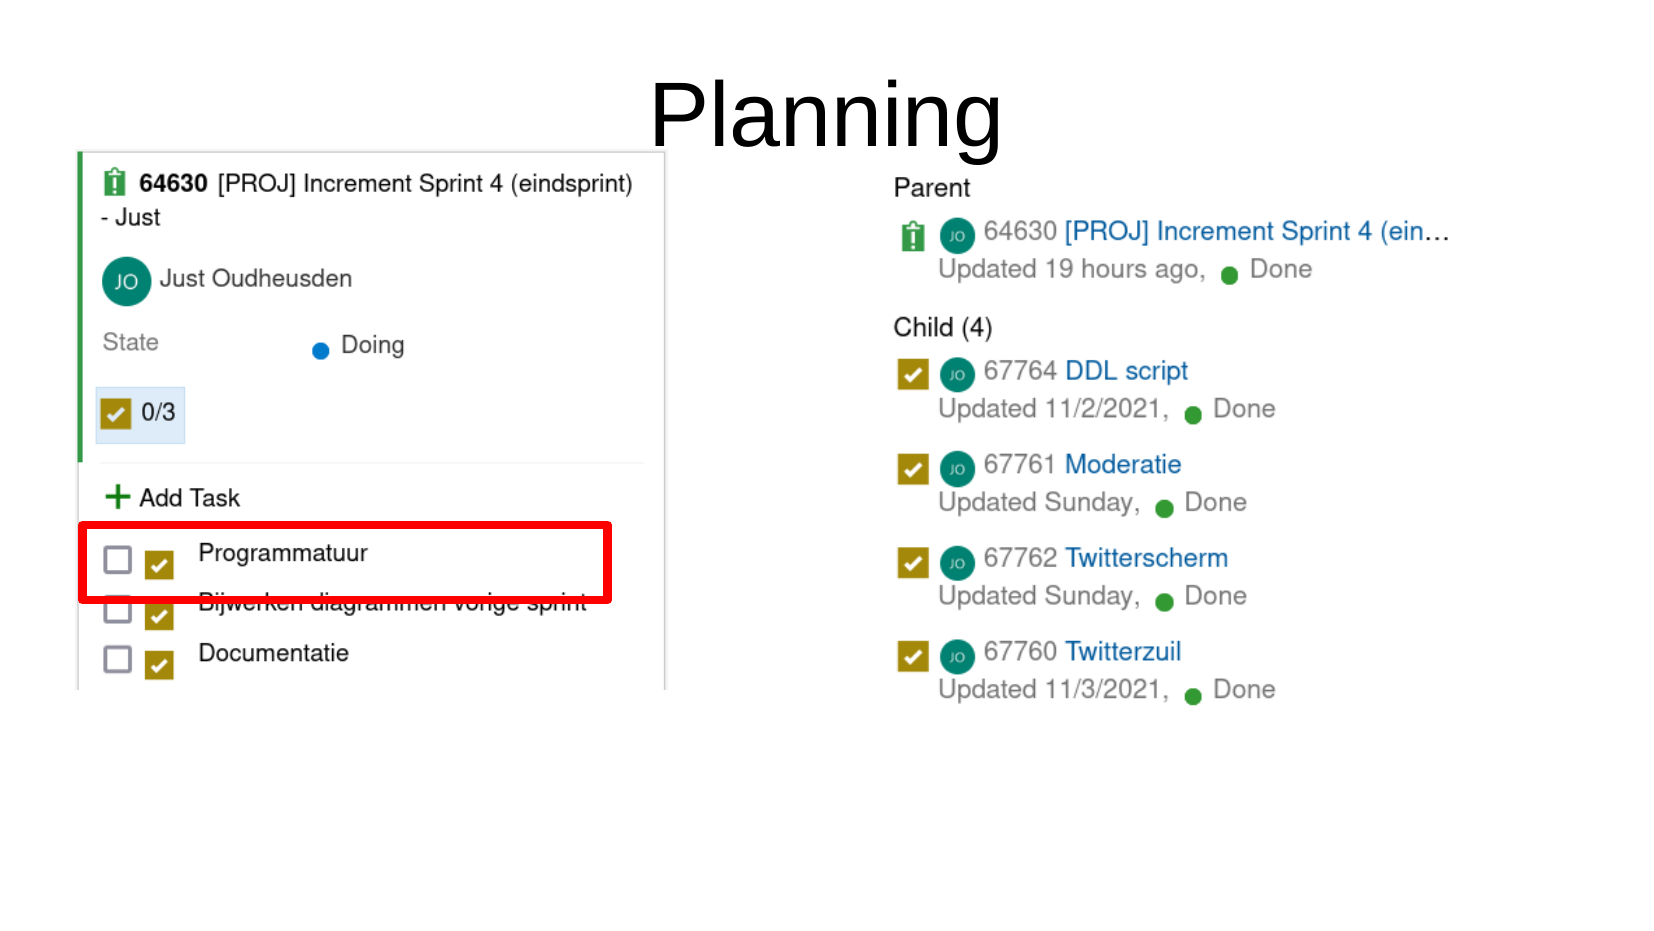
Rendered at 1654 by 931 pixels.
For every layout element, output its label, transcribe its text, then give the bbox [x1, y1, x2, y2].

picture [75, 149, 668, 690]
picture [862, 169, 1501, 751]
title Planning [82, 37, 1571, 193]
